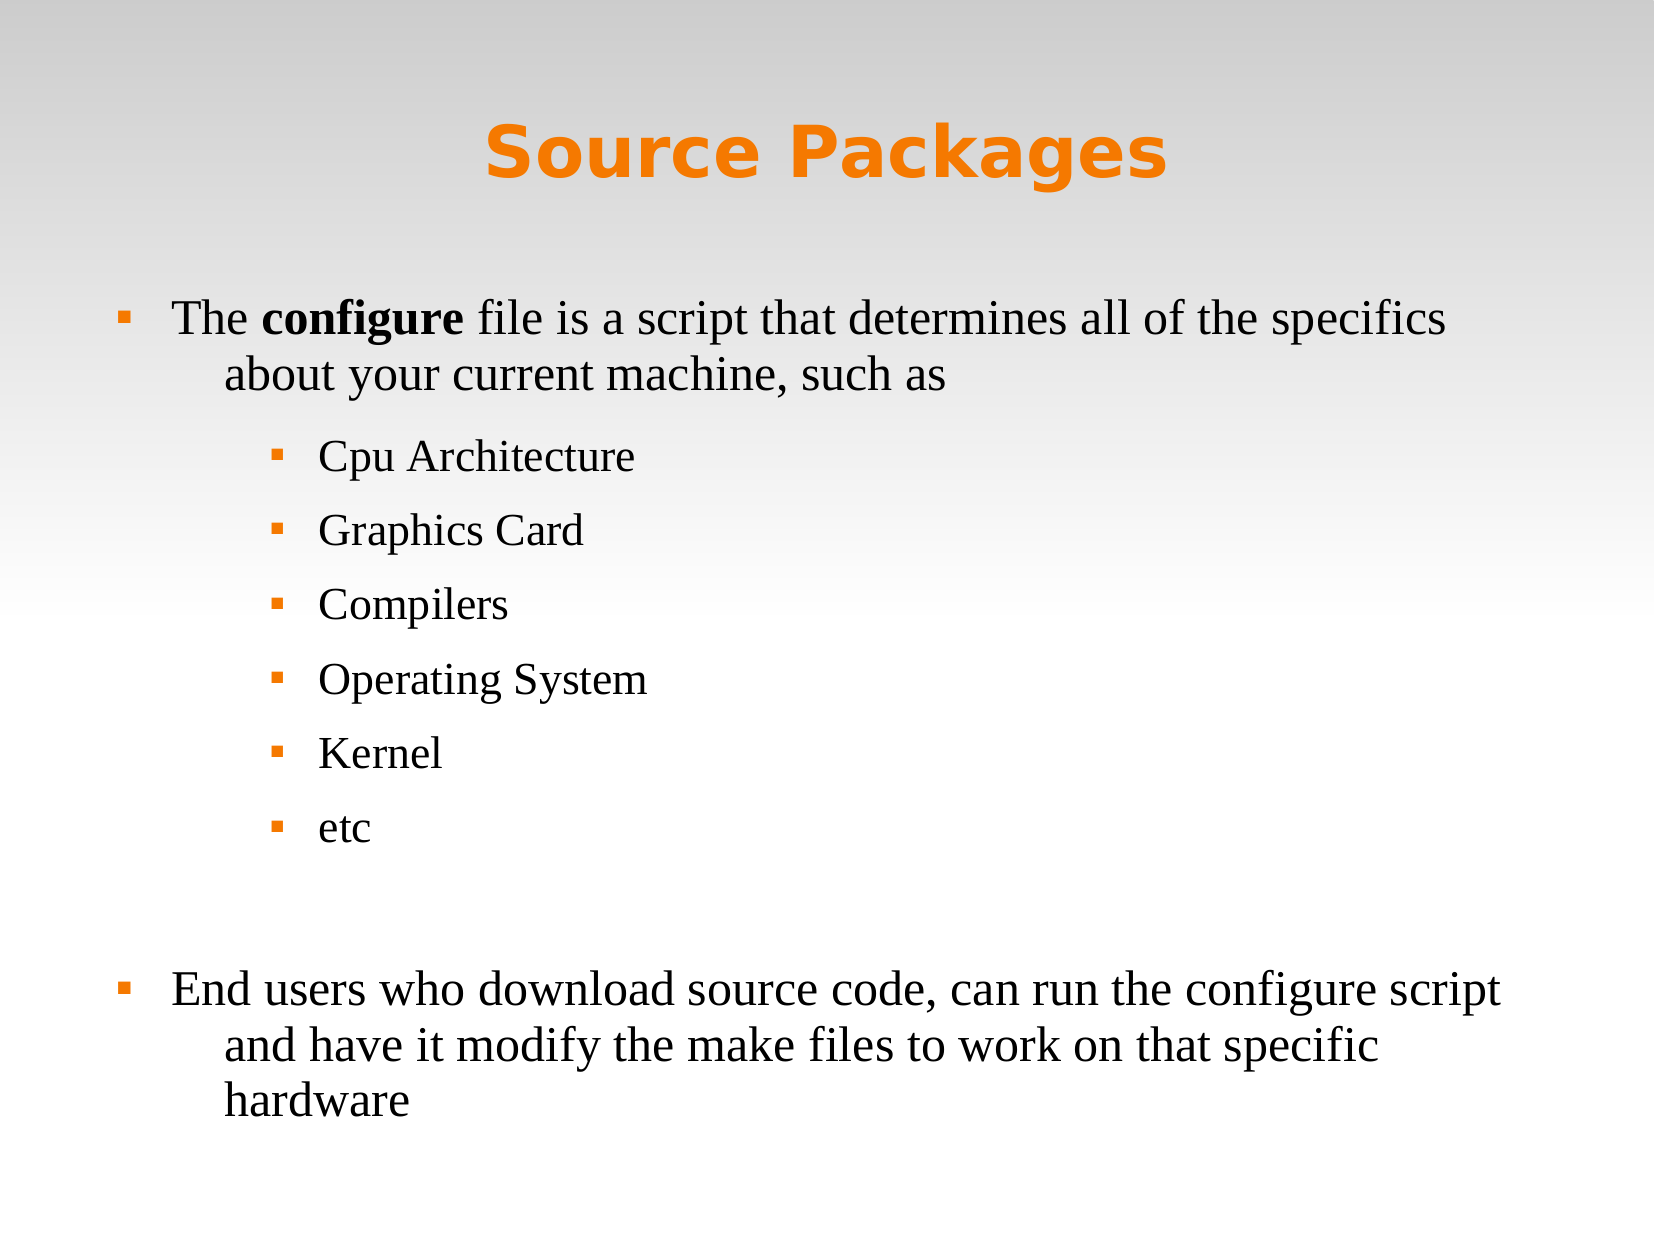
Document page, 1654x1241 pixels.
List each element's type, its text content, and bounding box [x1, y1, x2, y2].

list The configure file is a script that determines all of the specifics about your current machine, such as Cpu Architecture Graphics Card Compilers Operating System Kernel etc End users who download source code, can run the configure script and have it modify the make files to work on that specific hardware [82, 290, 1571, 1192]
title Source Packages [82, 49, 1571, 257]
